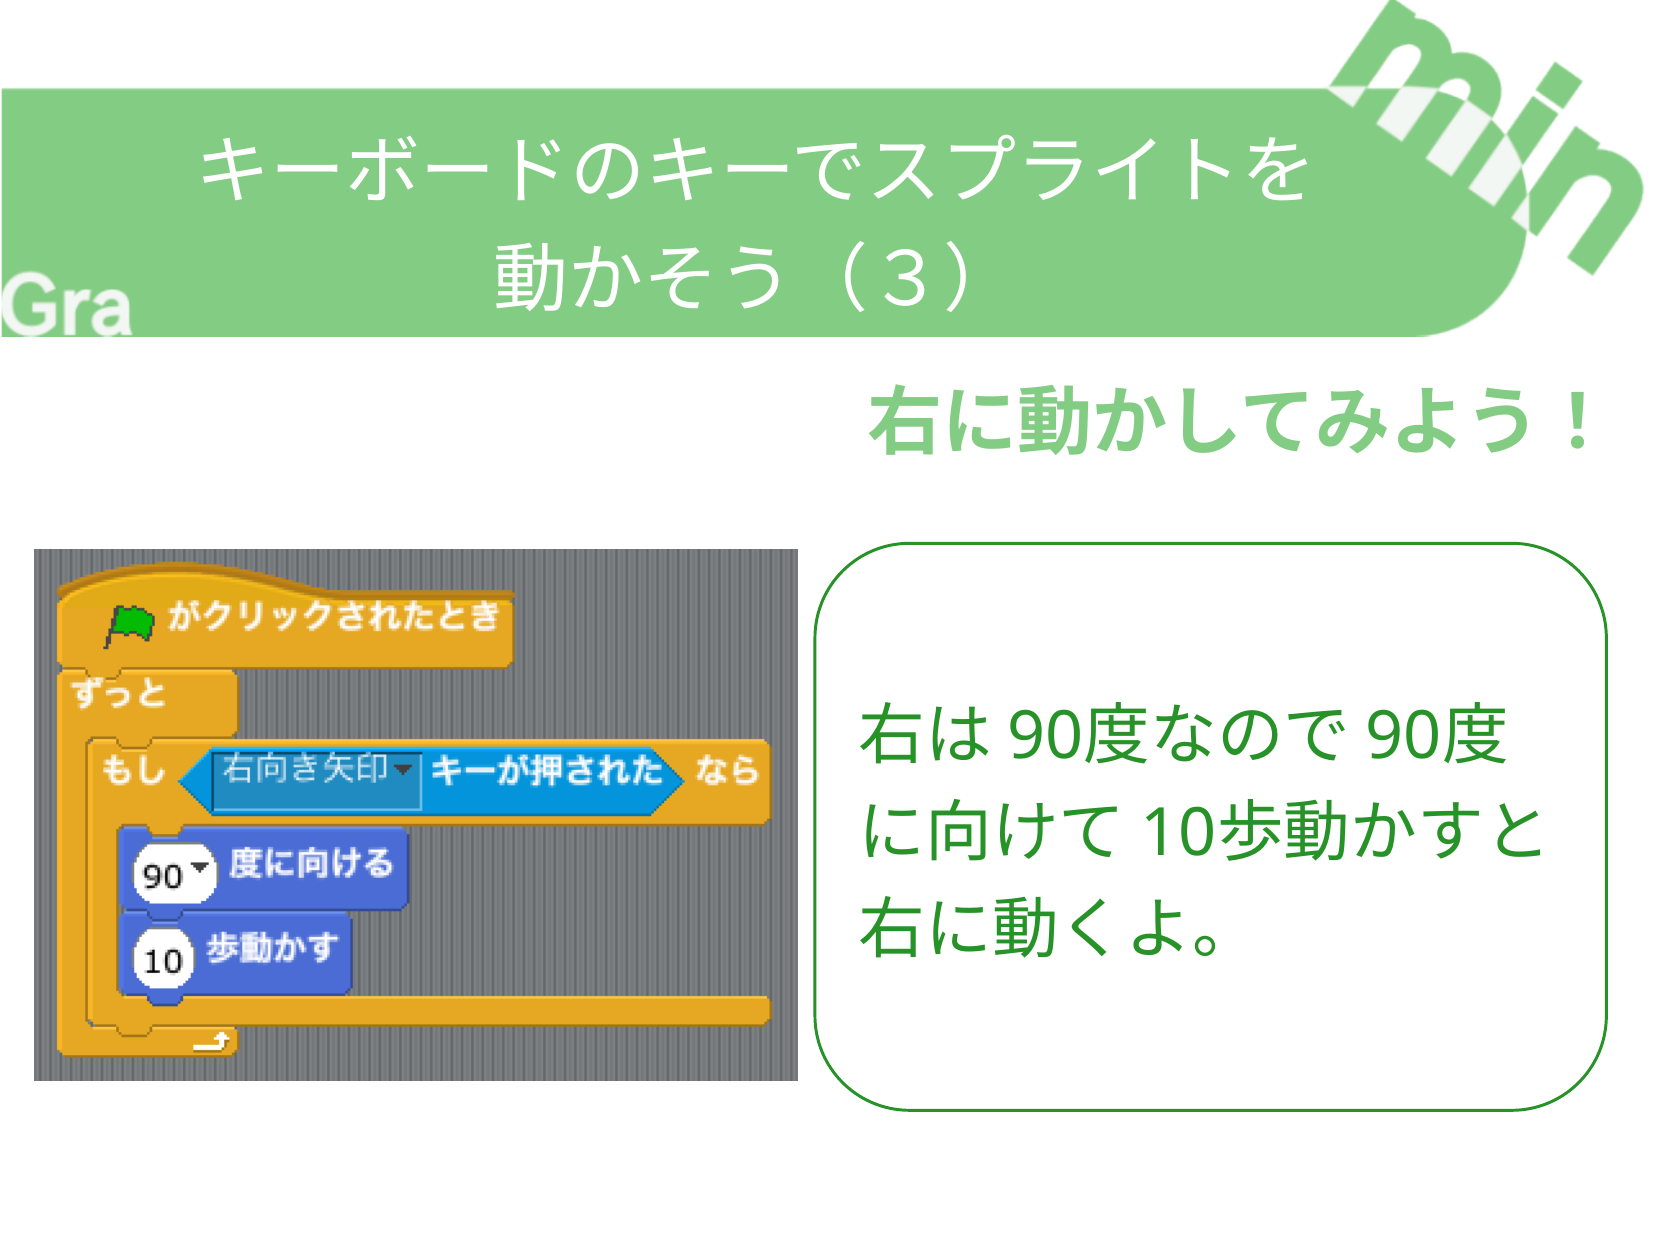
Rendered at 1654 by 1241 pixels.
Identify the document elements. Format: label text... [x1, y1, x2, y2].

text_box 右に動かしてみよう！ [35, 354, 1630, 481]
picture [34, 549, 798, 1081]
picture [1, 0, 1654, 337]
text_box 右は 90度なので 90度に向けて 10歩動かすと右に動くよ。 [814, 543, 1607, 1111]
title キーボードのキーでスプライトを 動かそう（３） [11, 113, 1501, 324]
